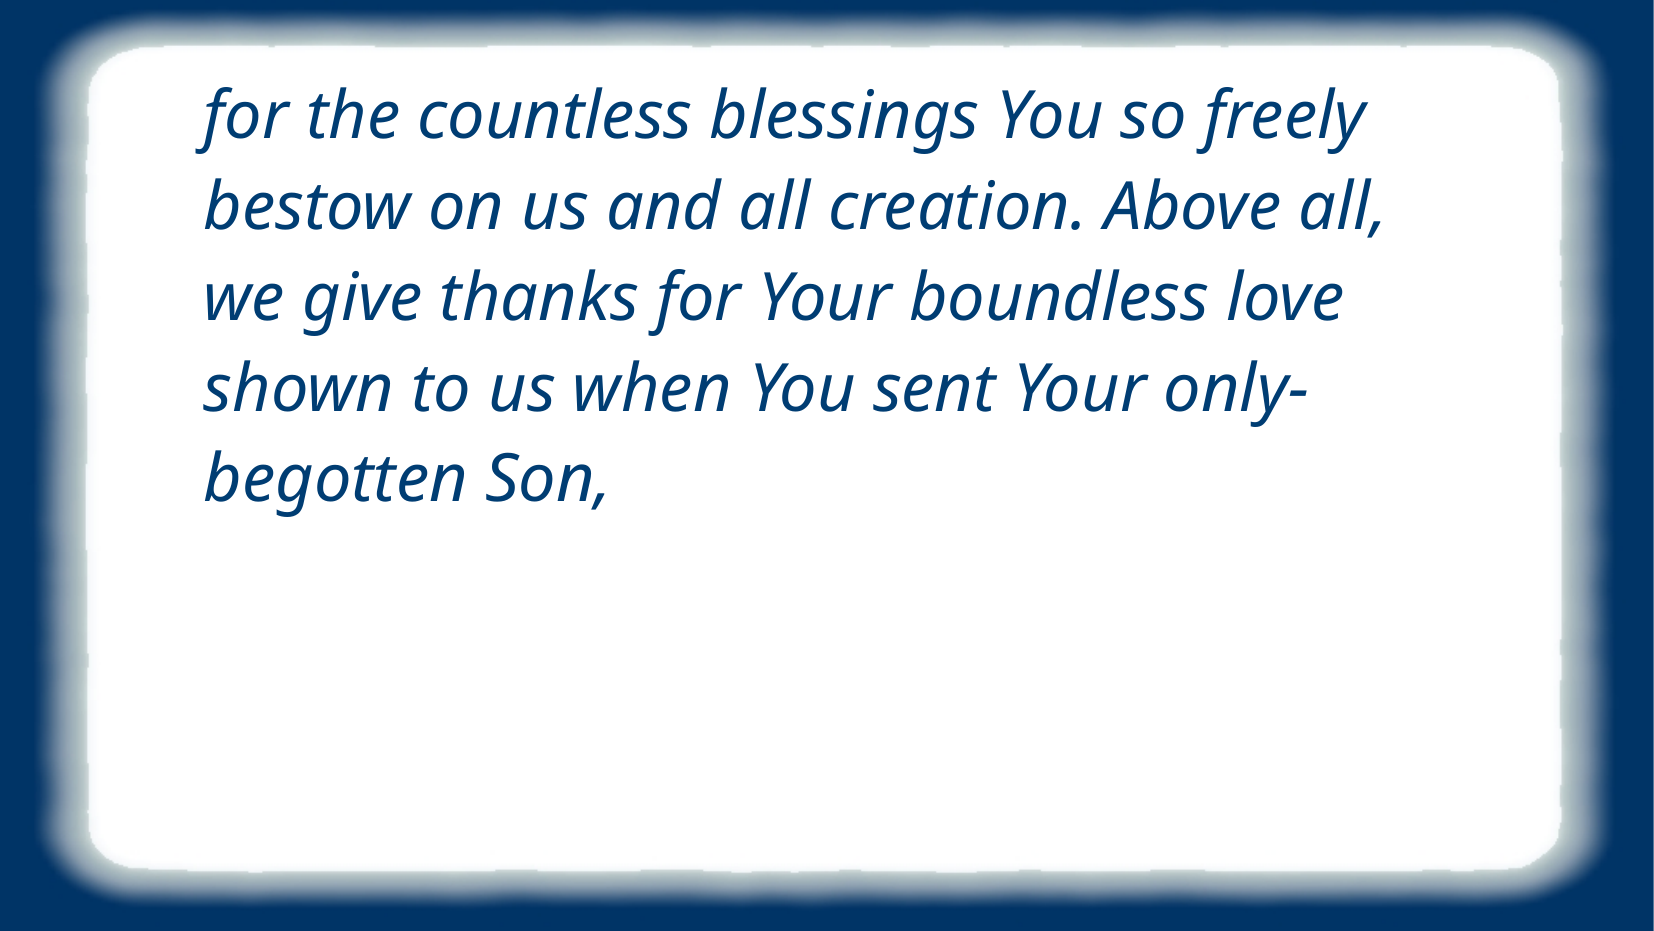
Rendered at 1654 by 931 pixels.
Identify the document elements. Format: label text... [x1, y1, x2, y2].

picture [0, 0, 1654, 931]
text_box for the countless blessings You so freely bestow on us and all creation. Above all, we give thanks for Your boundless love shown to us when You sent Your only- begotten Son, [120, 60, 1531, 519]
